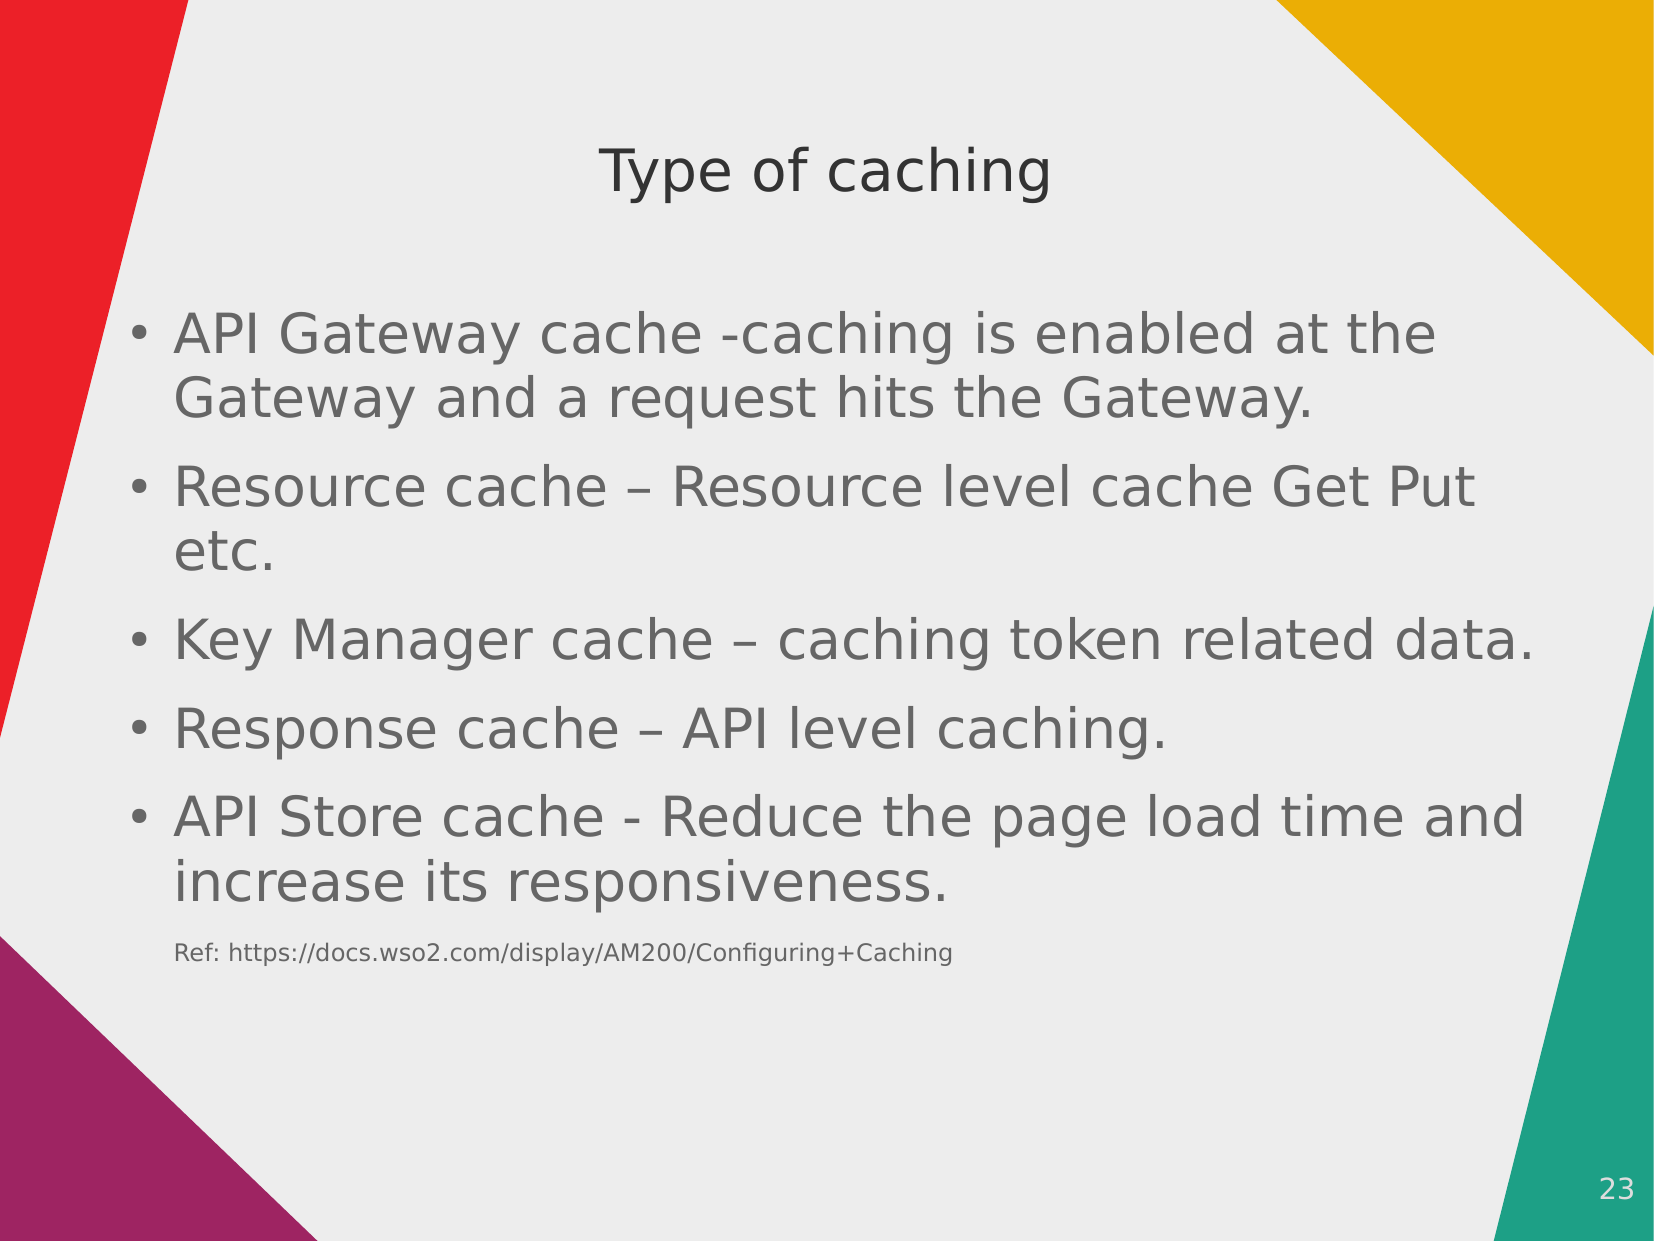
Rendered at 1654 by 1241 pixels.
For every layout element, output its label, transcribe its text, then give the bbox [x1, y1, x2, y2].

title Type of caching [114, 73, 1539, 271]
list API Gateway cache -caching is enabled at the Gateway and a request hits the Gateway. Resource cache – Resource level cache Get Put etc. Key Manager cache – caching token related data. Response cache – API level caching. API Store cache - Reduce the page load time and increase its responsiveness. Ref: https://docs.wso2.com/display/AM200/Configuring+Caching [114, 302, 1539, 1033]
